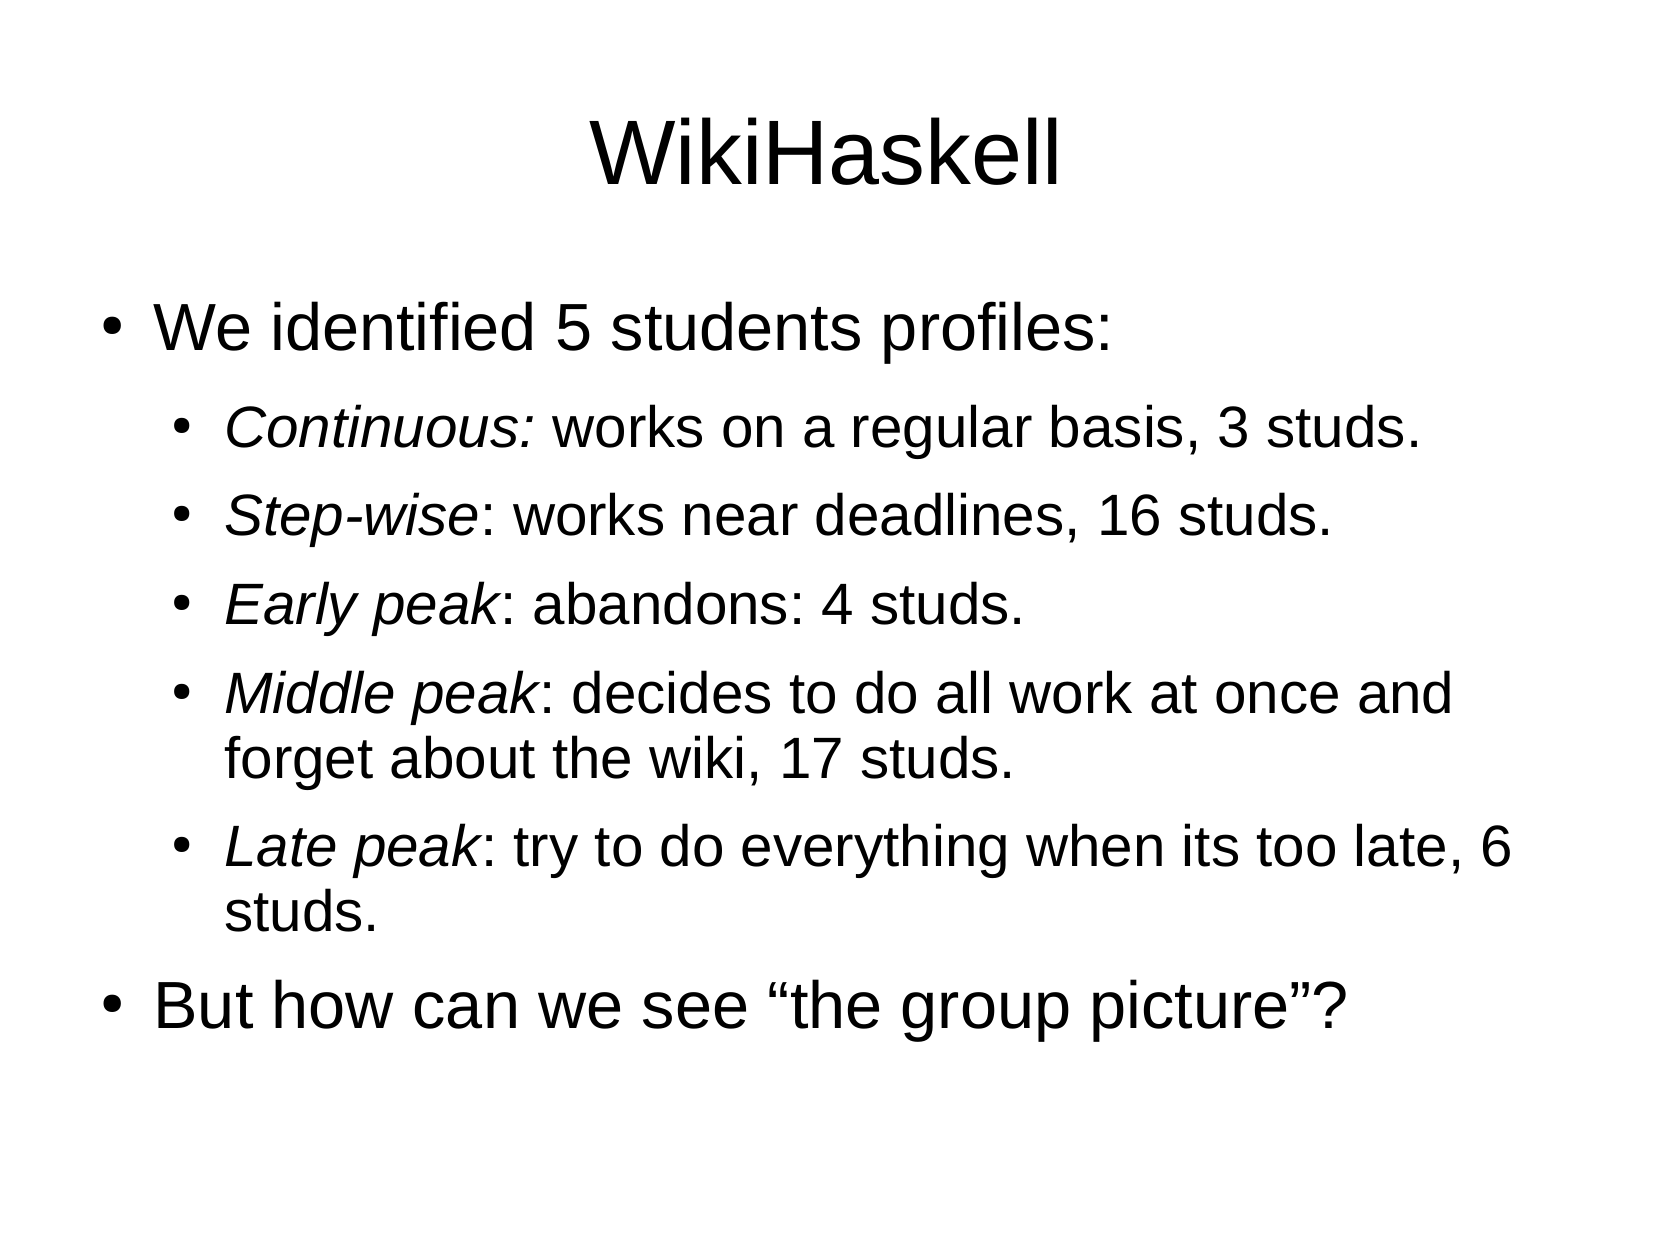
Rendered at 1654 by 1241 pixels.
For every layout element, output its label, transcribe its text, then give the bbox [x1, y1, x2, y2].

list We identified 5 students profiles: Continuous: works on a regular basis, 3 studs. Step-wise: works near deadlines, 16 studs. Early peak: abandons: 4 studs. Middle peak: decides to do all work at once and forget about the wiki, 17 studs. Late peak: try to do everything when its too late, 6 studs. But how can we see “the group picture”? [82, 290, 1571, 1109]
title WikiHaskell [82, 49, 1571, 257]
